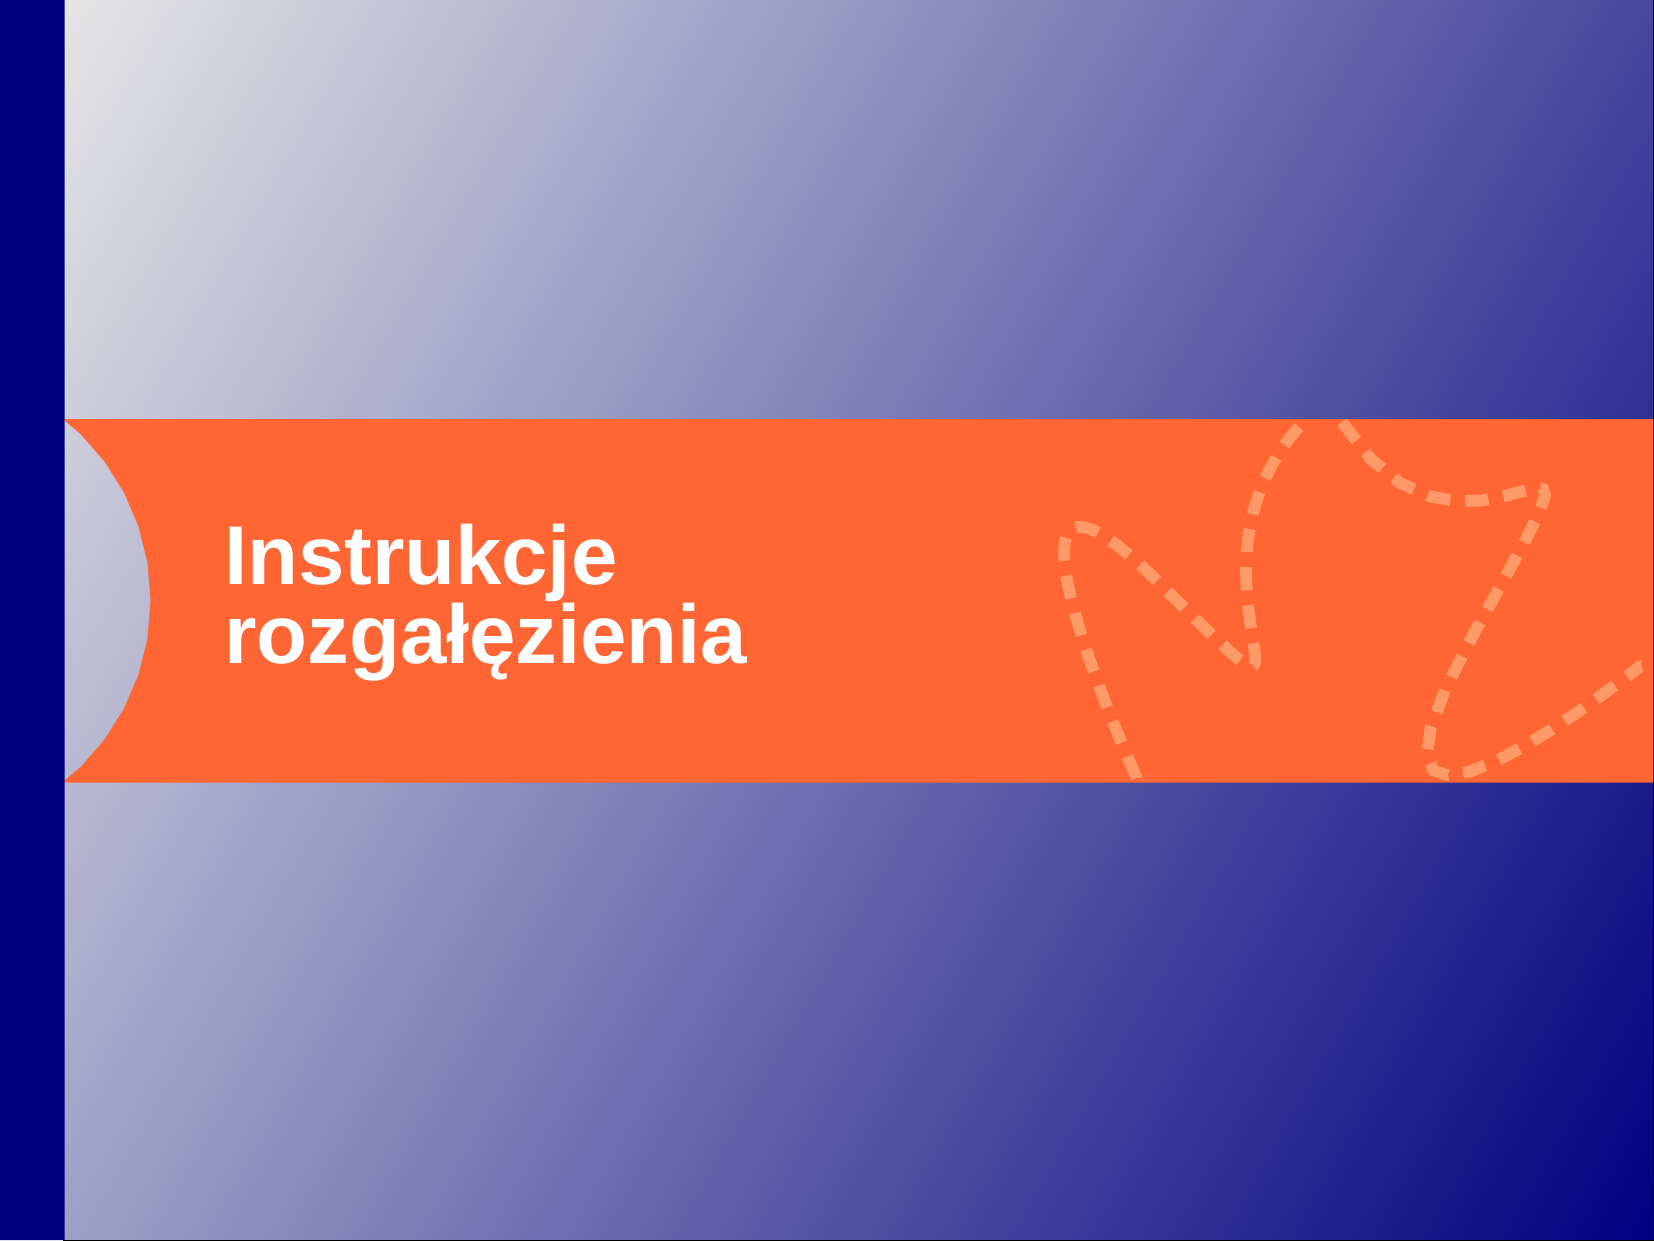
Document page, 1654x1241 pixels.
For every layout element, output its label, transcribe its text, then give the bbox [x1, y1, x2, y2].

title Instrukcje rozgałęzienia [224, 497, 1093, 704]
